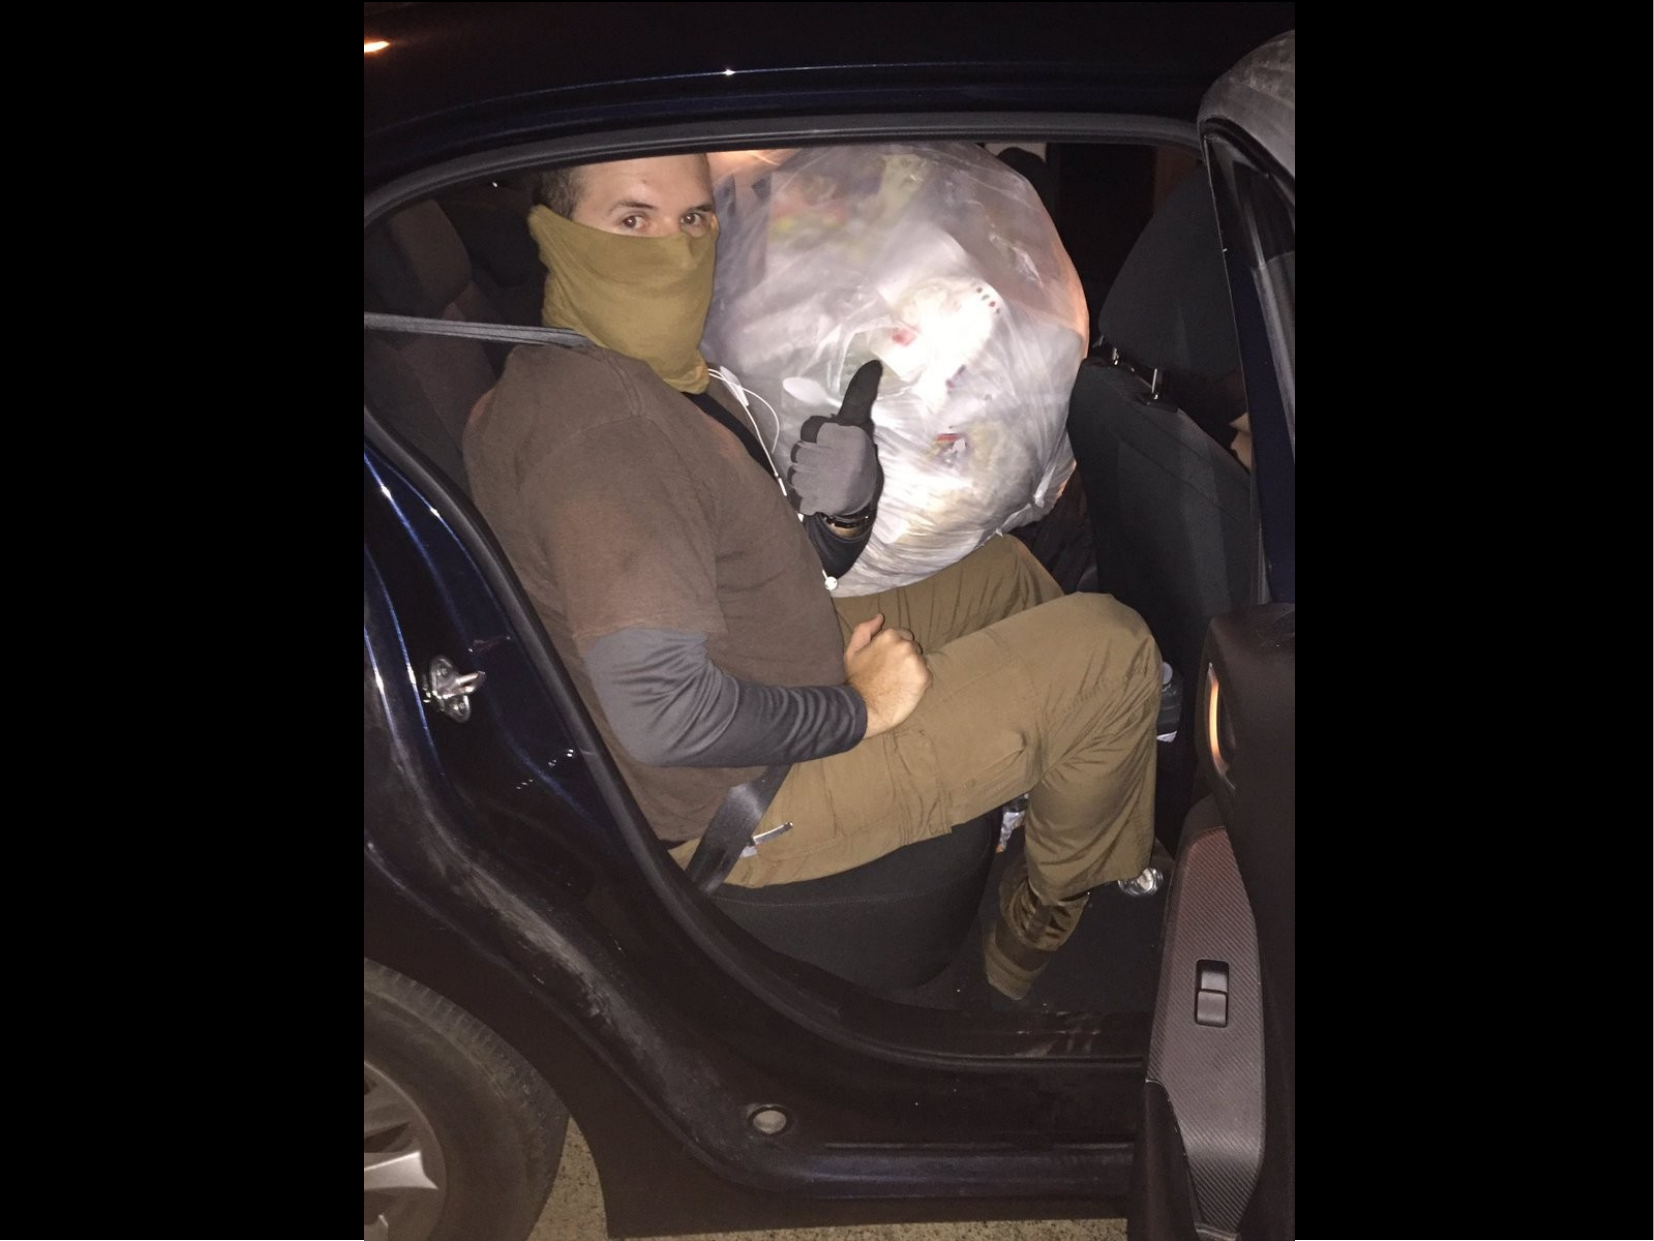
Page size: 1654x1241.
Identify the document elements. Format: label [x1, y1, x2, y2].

picture [364, 2, 1295, 1241]
